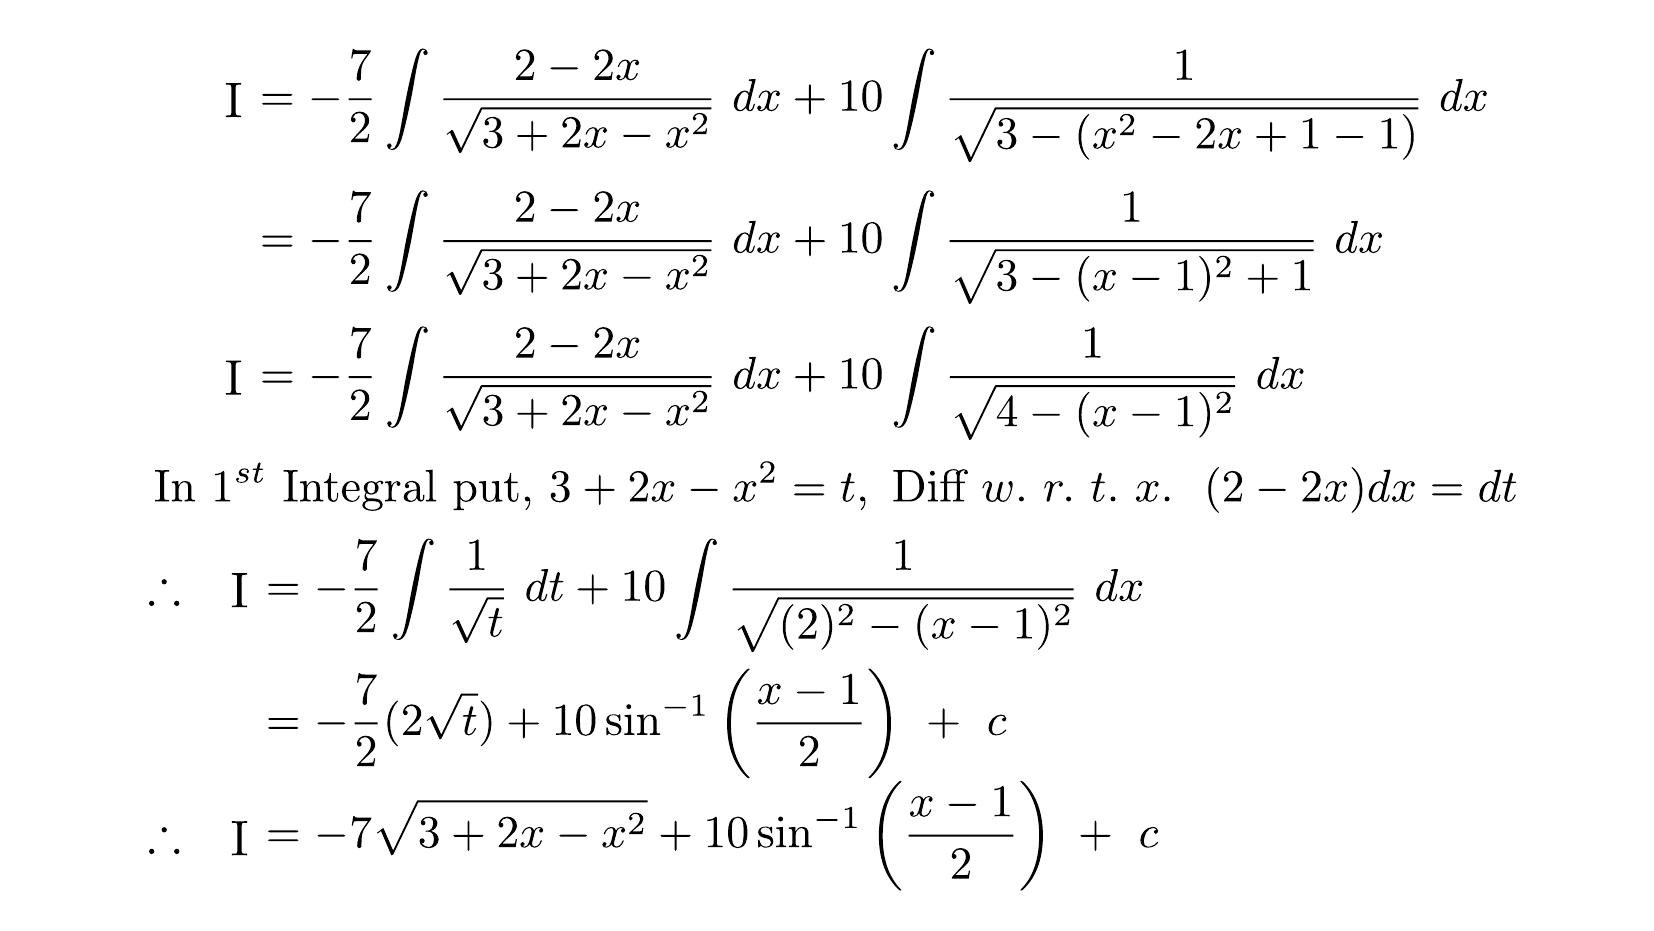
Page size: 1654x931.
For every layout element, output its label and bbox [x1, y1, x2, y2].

text_box [267, 780, 1159, 891]
text_box [148, 579, 180, 607]
text_box [155, 461, 1517, 513]
title [47, 36, 1607, 898]
text_box [225, 360, 242, 395]
text_box [267, 668, 1007, 779]
text_box [149, 827, 180, 855]
text_box [231, 573, 248, 608]
text_box [261, 48, 1487, 163]
text_box [267, 538, 1143, 653]
text_box [231, 821, 248, 856]
text_box [261, 326, 1304, 441]
text_box [261, 190, 1383, 305]
text_box [225, 82, 242, 118]
